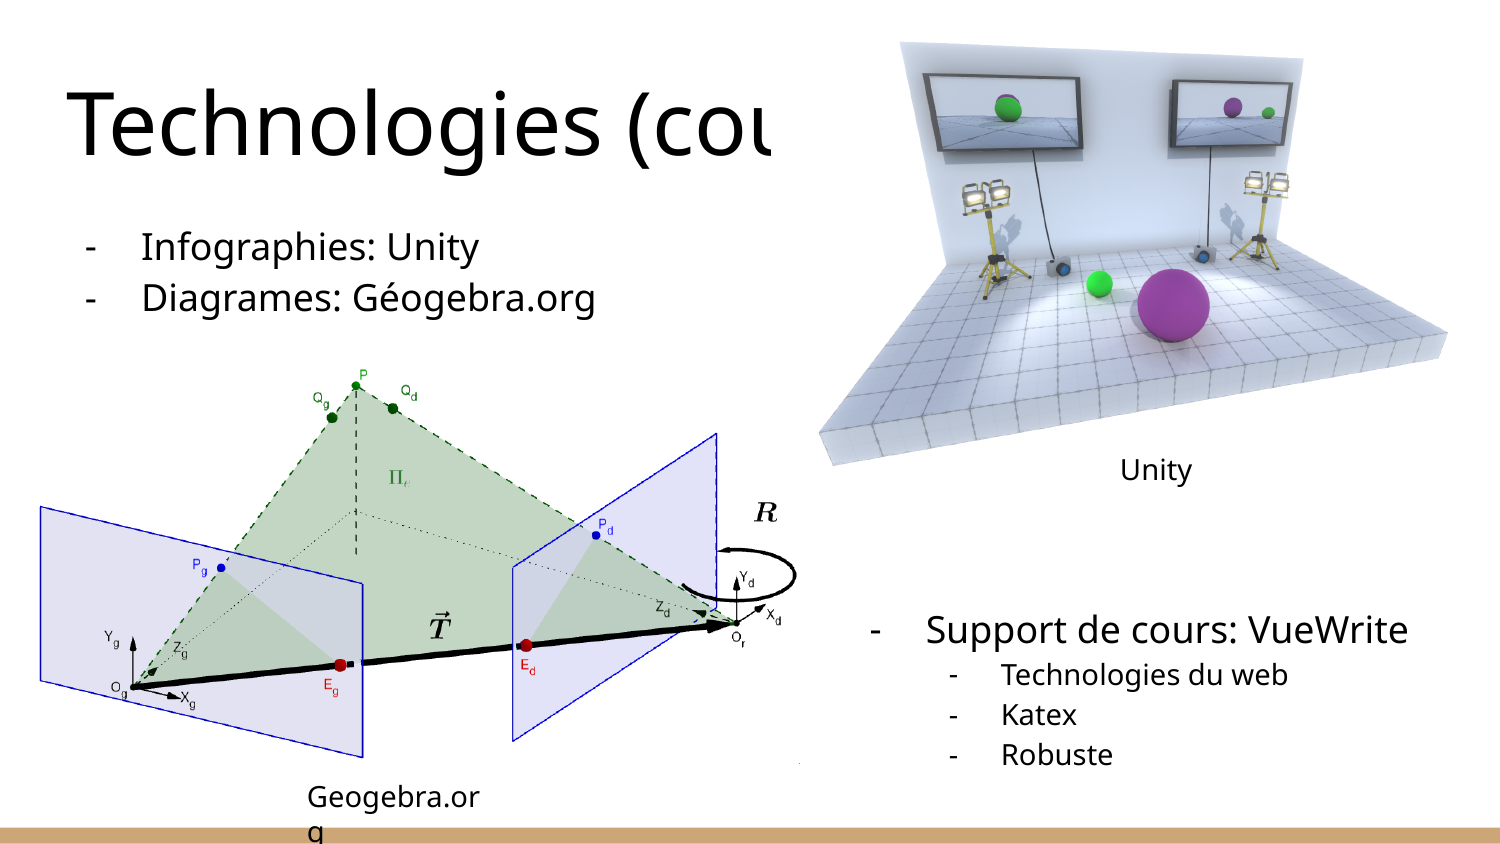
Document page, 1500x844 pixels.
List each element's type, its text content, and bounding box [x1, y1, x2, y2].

picture [24, 12, 1488, 764]
title Technologies (cours) [51, 51, 771, 189]
text_box Unity [1104, 436, 1228, 497]
text_box Geogebra.org [291, 763, 512, 824]
list Infographies: Unity Diagrames: Géogebra.org [51, 200, 643, 350]
list Support de cours: VueWrite Technologies du web Katex Robuste [835, 584, 1449, 795]
